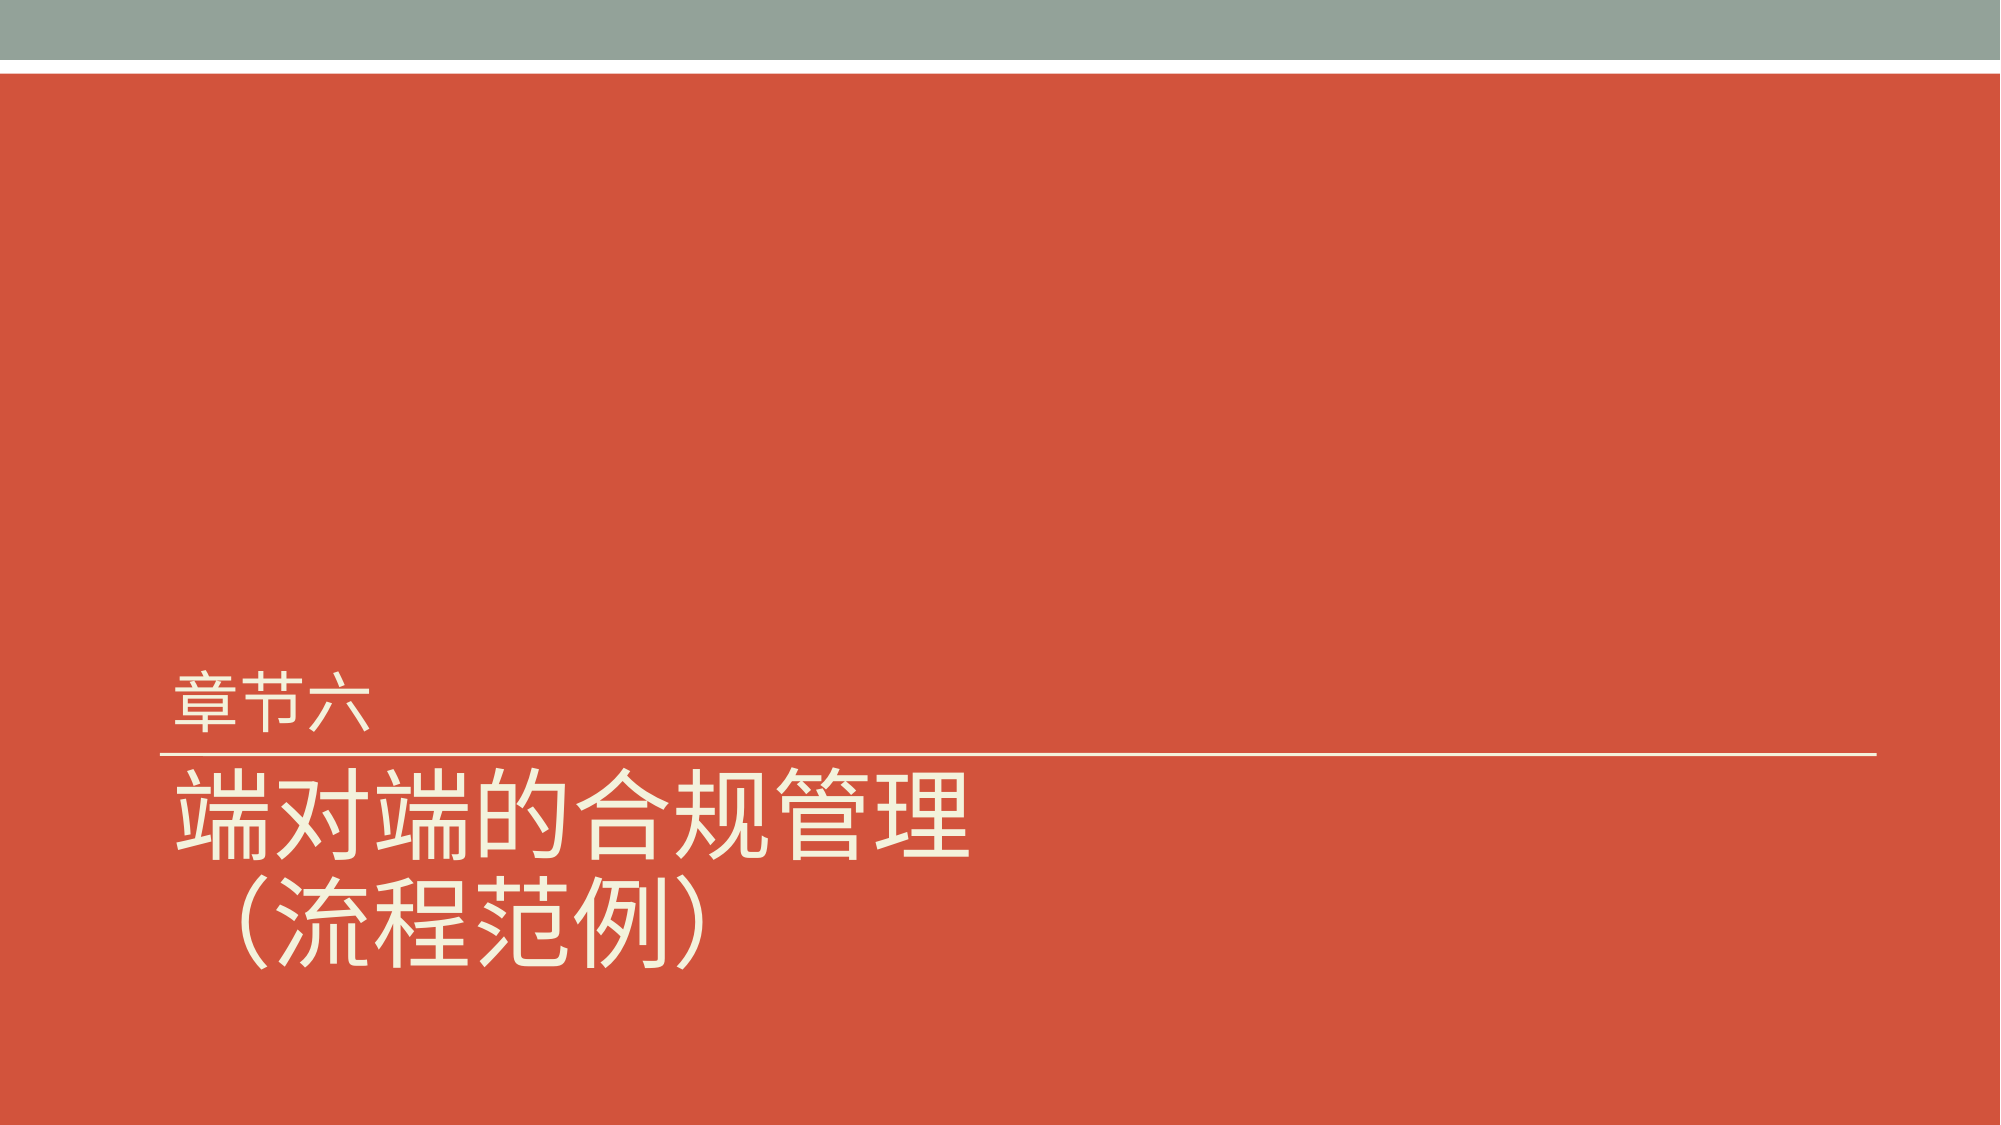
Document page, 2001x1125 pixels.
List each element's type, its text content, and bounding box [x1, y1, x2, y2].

title 章节六 [157, 387, 1858, 749]
list 端对端的合规管理 （流程范例） [157, 758, 1858, 1006]
